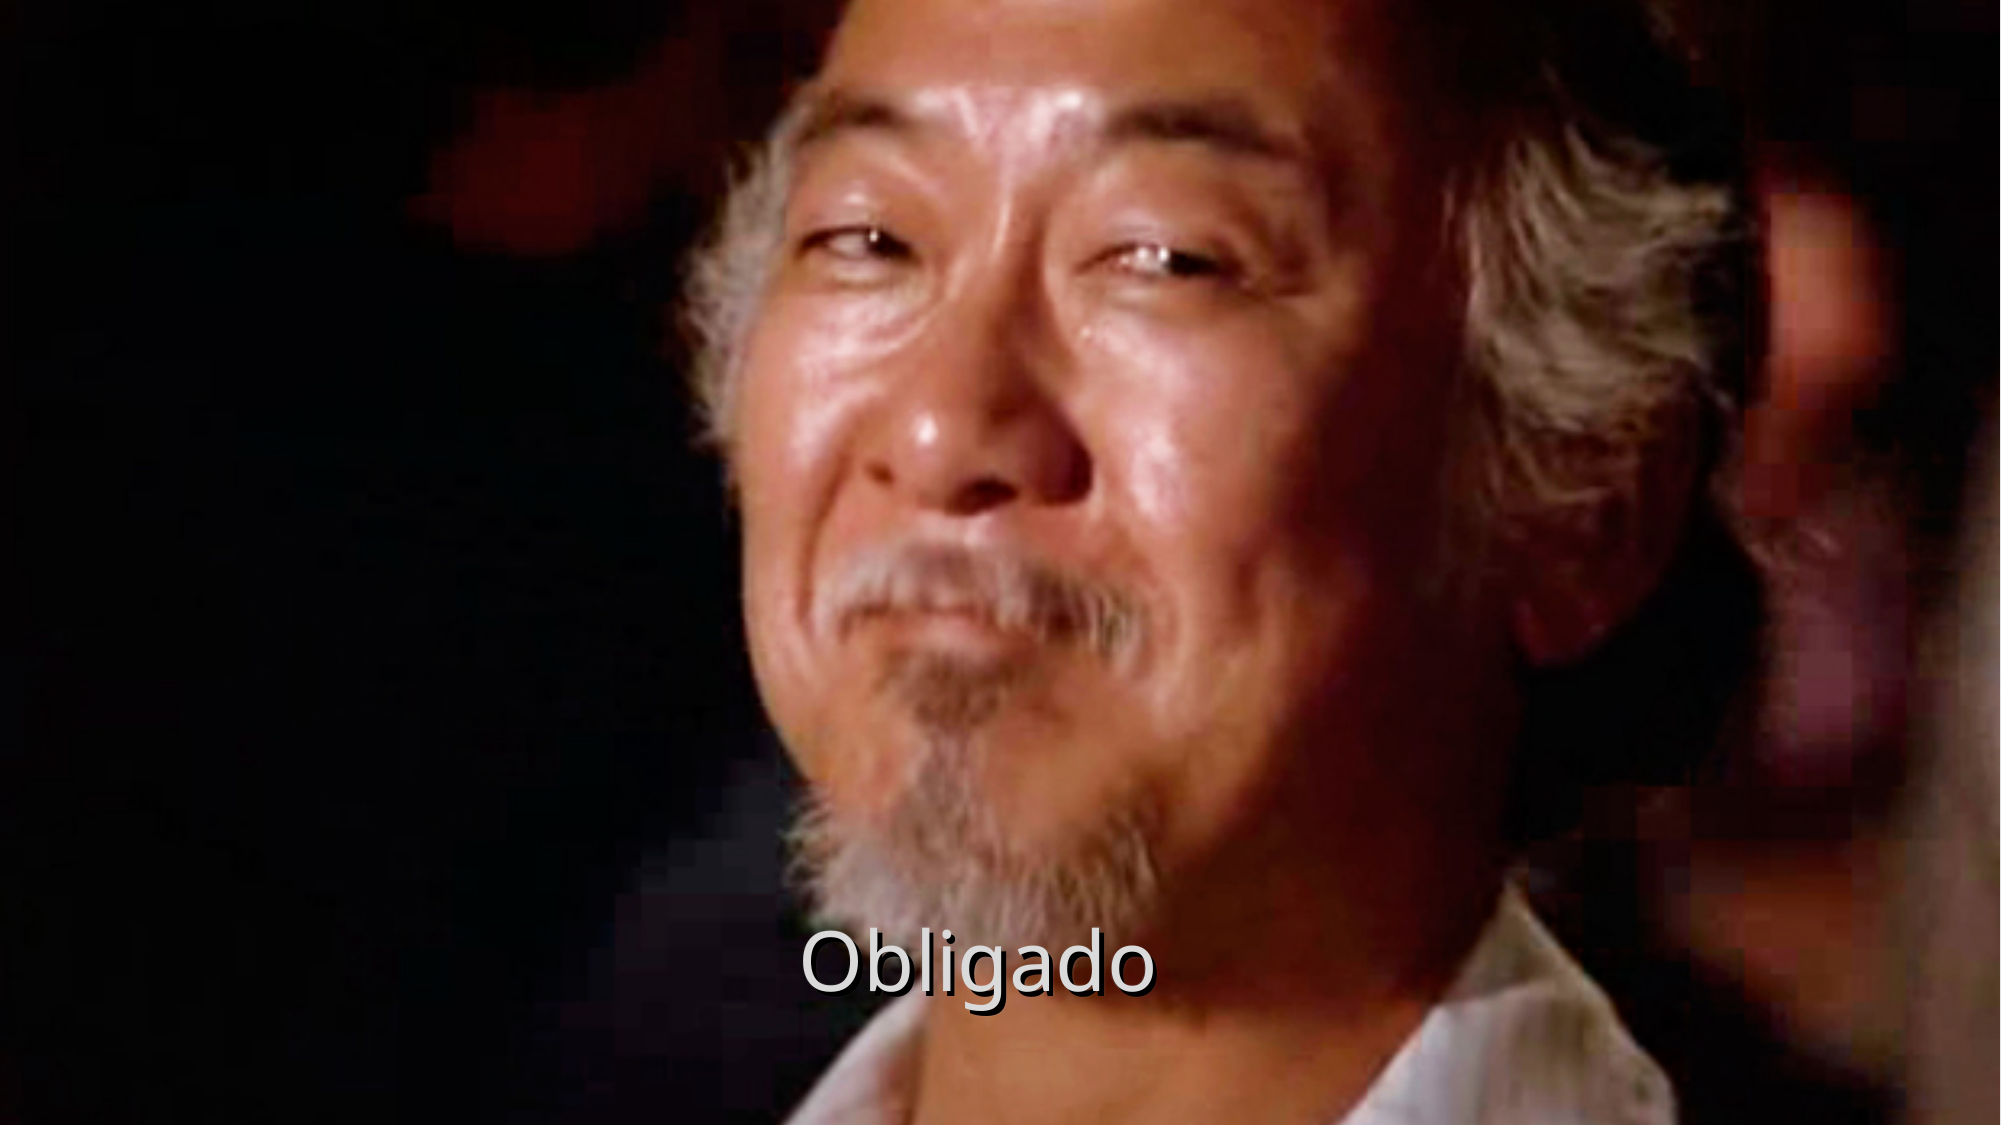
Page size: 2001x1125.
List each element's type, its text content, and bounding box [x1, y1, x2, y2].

title Obligado [128, 879, 1828, 1039]
picture [0, 0, 2000, 1125]
